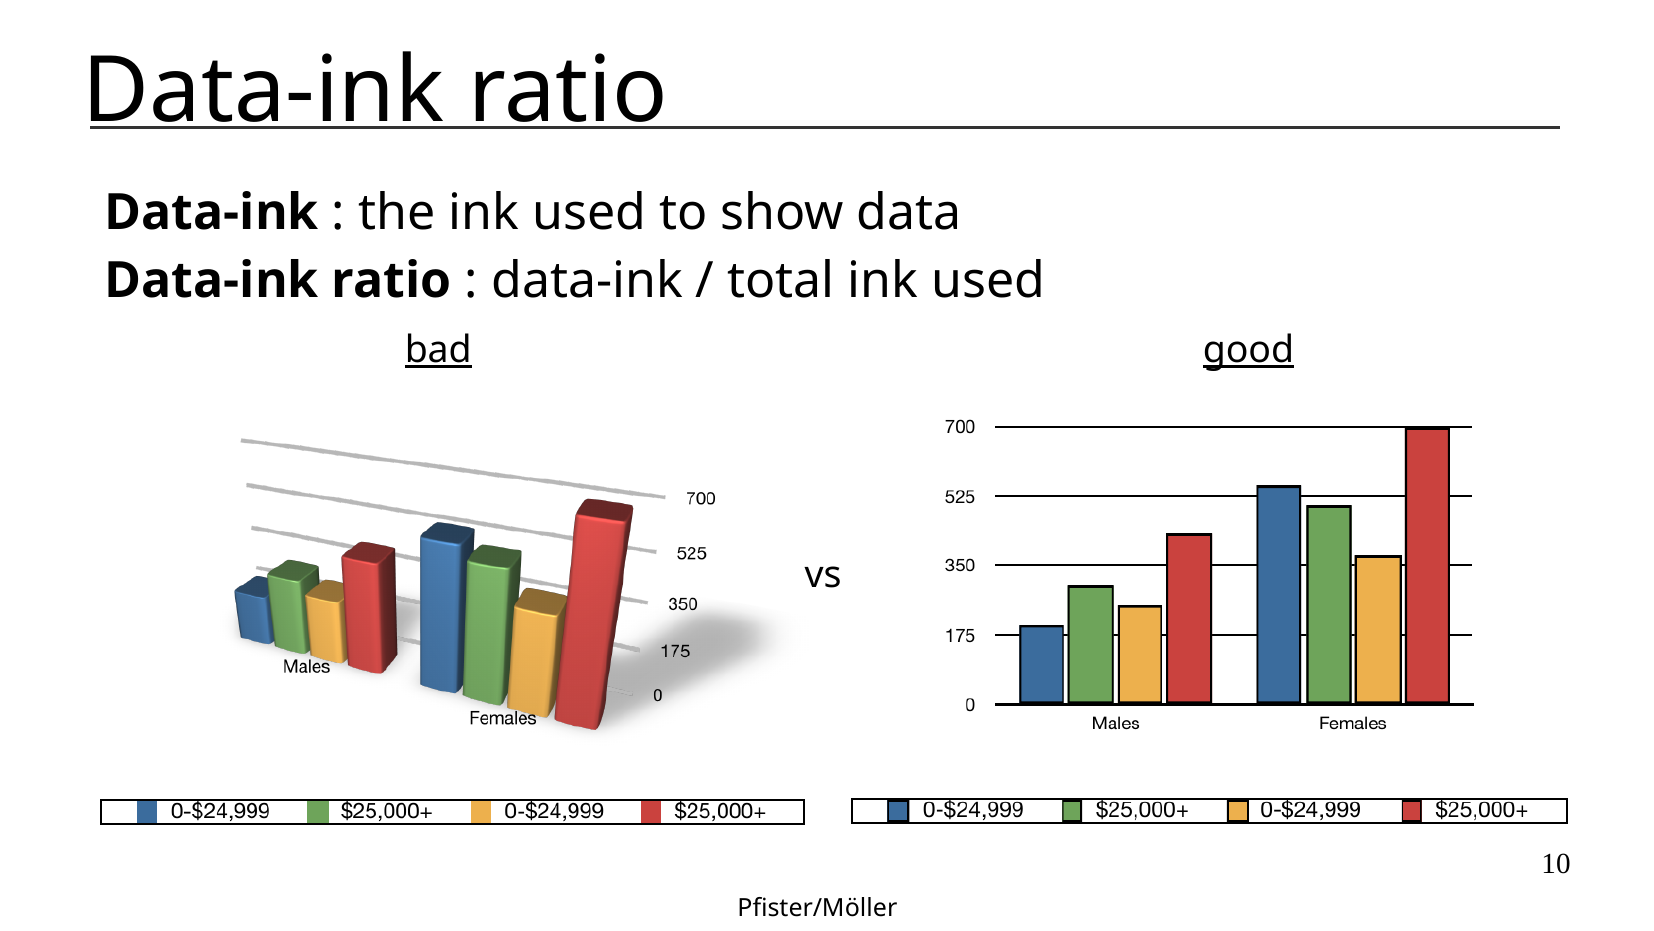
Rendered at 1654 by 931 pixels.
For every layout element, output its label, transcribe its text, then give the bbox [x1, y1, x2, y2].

text_box bad [390, 315, 492, 376]
text_box Pfister/Möller [716, 881, 914, 927]
text_box vs [789, 540, 856, 601]
picture [845, 413, 1572, 828]
picture [82, 408, 809, 833]
text_box good [1188, 315, 1314, 376]
title Data-ink ratio [82, 32, 1571, 140]
text_box Data-ink : the ink used to show data Data-ink ratio : data-ink / total ink used [90, 168, 1561, 304]
